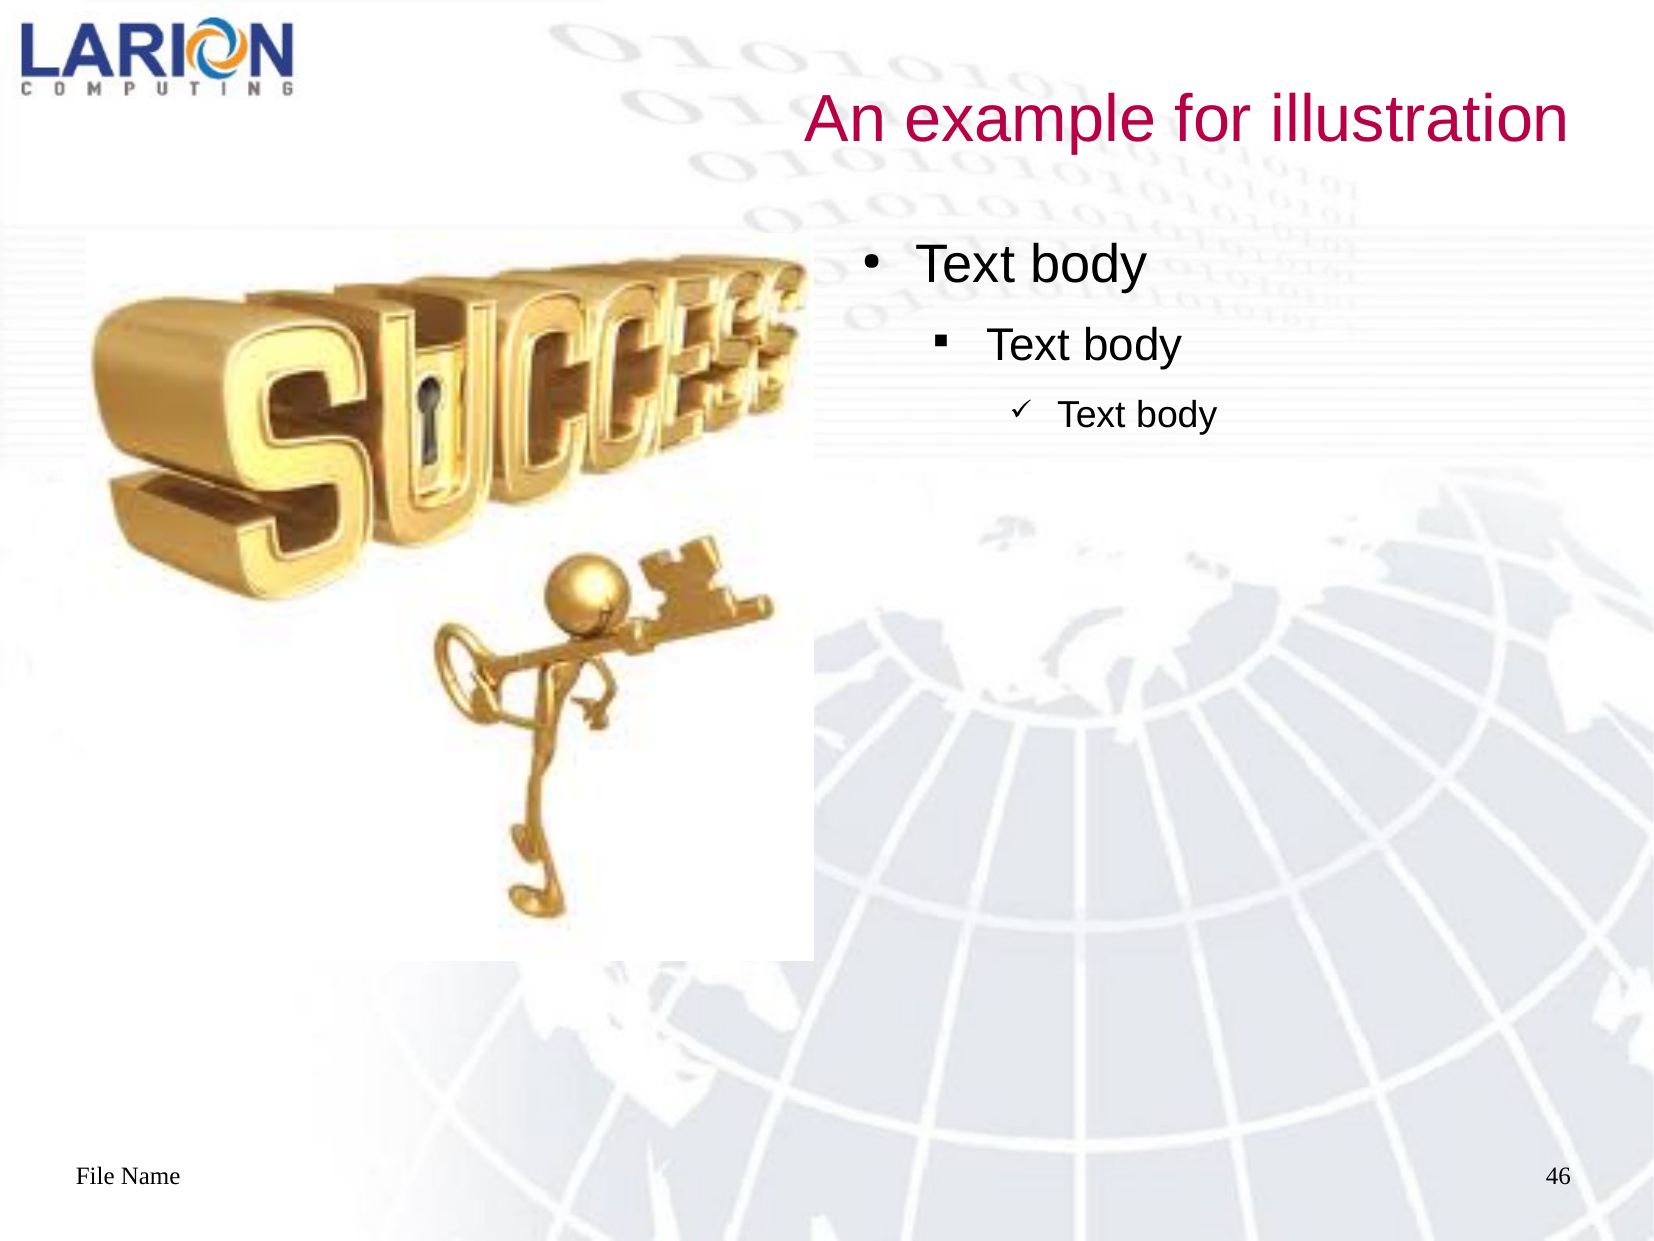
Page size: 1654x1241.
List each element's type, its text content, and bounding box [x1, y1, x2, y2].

list Text body Text body Text body [844, 233, 1571, 1053]
picture [0, 0, 1654, 1241]
title An example for illustration [300, 49, 1571, 188]
